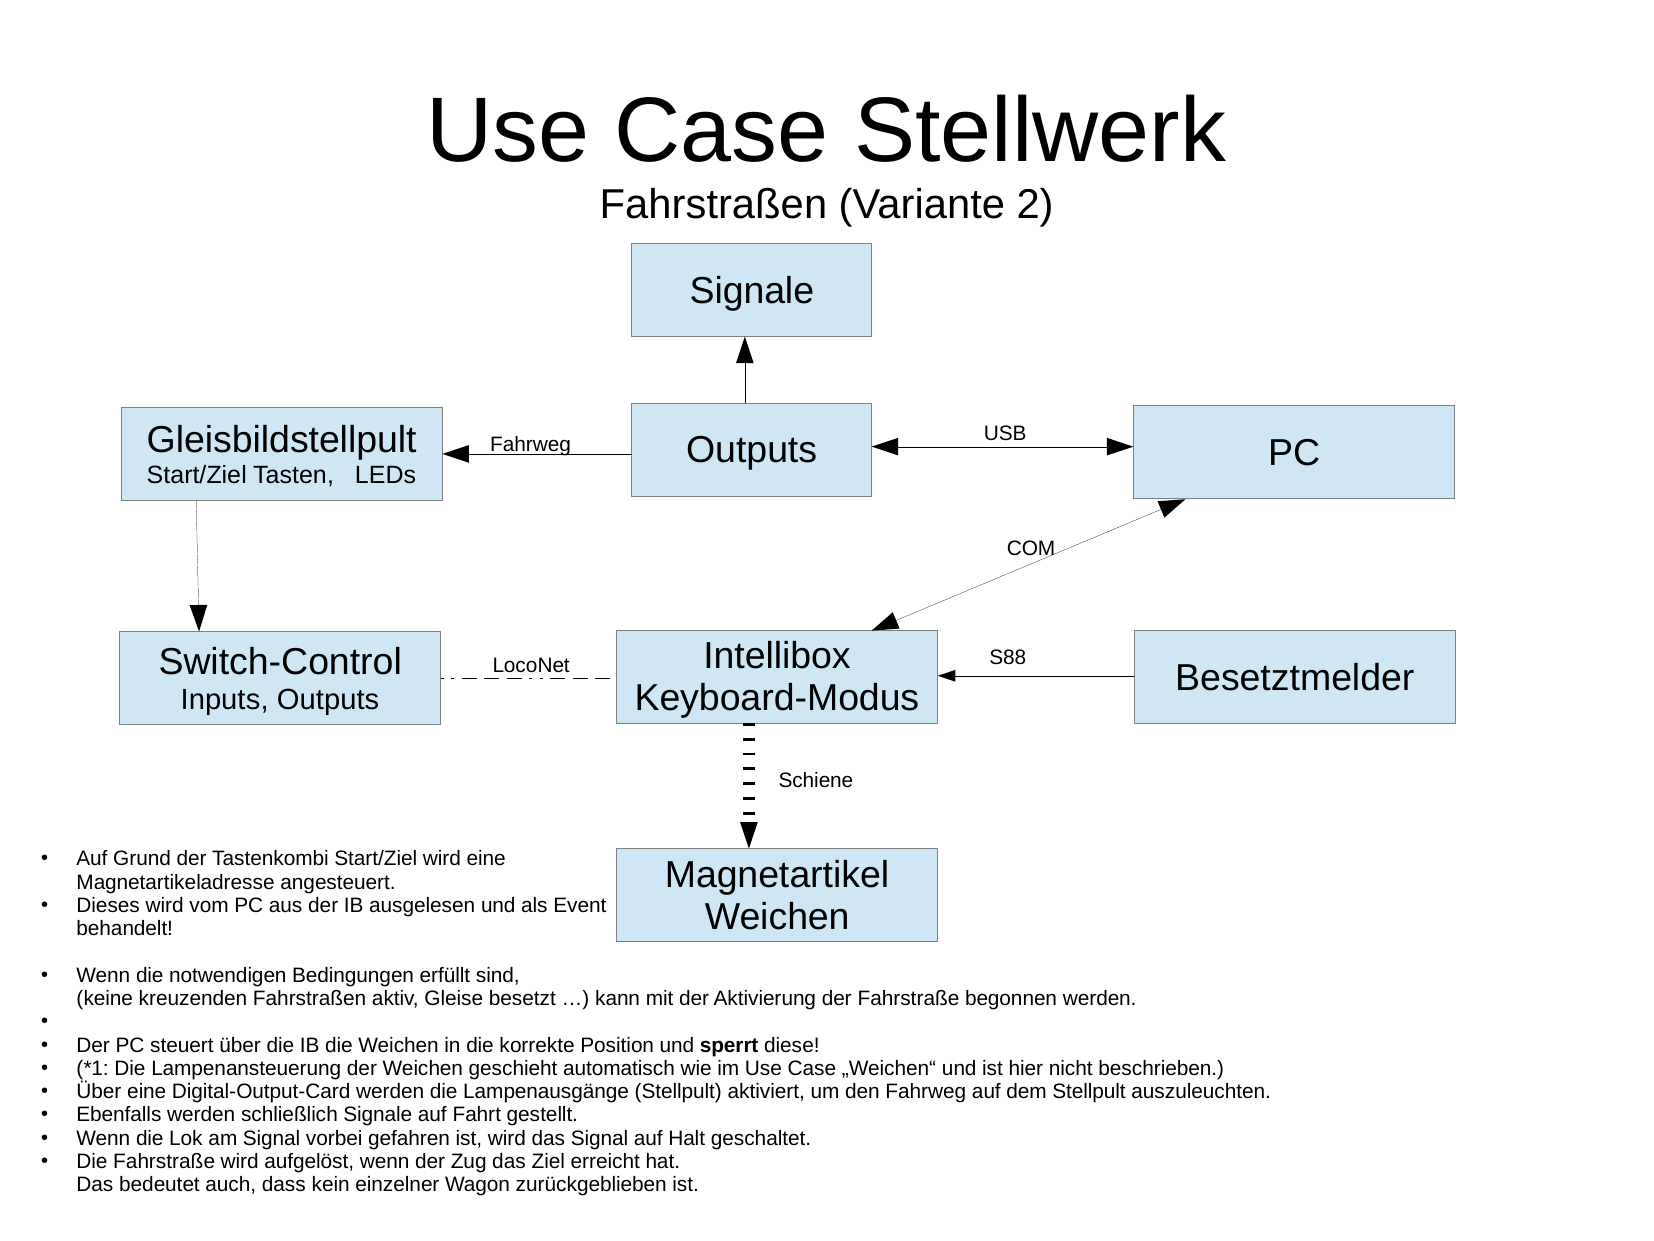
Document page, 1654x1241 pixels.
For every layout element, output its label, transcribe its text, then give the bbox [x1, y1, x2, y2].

text_box USB [969, 414, 1042, 460]
text_box Outputs [631, 403, 872, 497]
text_box Auf Grund der Tastenkombi Start/Ziel wird eine Magnetartikeladresse angesteuert. Dieses wird vom PC aus der IB ausgelesen und als Event behandelt! Wenn die notwendigen Bedingungen erfüllt sind, (keine kreuzenden Fahrstraßen aktiv, Gleise besetzt …) kann mit der Aktivierung der Fahrstraße begonnen werden. Der PC steuert über die IB die Weichen in die korrekte Position und sperrt diese! (*1: Die Lampenansteuerung der Weichen geschieht automatisch wie im Use Case „Weichen“ und ist hier nicht beschrieben.) Über eine Digital-Output-Card werden die Lampenausgänge (Stellpult) aktiviert, um den Fahrweg auf dem Stellpult auszuleuchten. Ebenfalls werden schließlich Signale auf Fahrt gestellt. Wenn die Lok am Signal vorbei gefahren ist, wird das Signal auf Halt geschaltet. Die Fahrstraße wird aufgelöst, wenn der Zug das Ziel erreicht hat. Das bedeutet auch, dass kein einzelner Wagon zurückgeblieben ist. [26, 839, 1287, 1201]
text_box PC [1133, 405, 1455, 499]
title Use Case Stellwerk Fahrstraßen (Variante 2) [82, 49, 1571, 257]
text_box Besetztmelder [1134, 630, 1456, 724]
text_box Fahrweg [475, 425, 622, 464]
text_box Gleisbildstellpult Start/Ziel Tasten, LEDs [121, 407, 443, 501]
text_box S88 [974, 637, 1041, 676]
text_box Intellibox Keyboard-Modus [616, 630, 938, 724]
text_box LocoNet [477, 646, 585, 685]
text_box Signale [631, 243, 872, 337]
text_box Schiene [763, 761, 869, 800]
text_box Switch-Control Inputs, Outputs [119, 631, 441, 725]
text_box COM [992, 528, 1071, 575]
